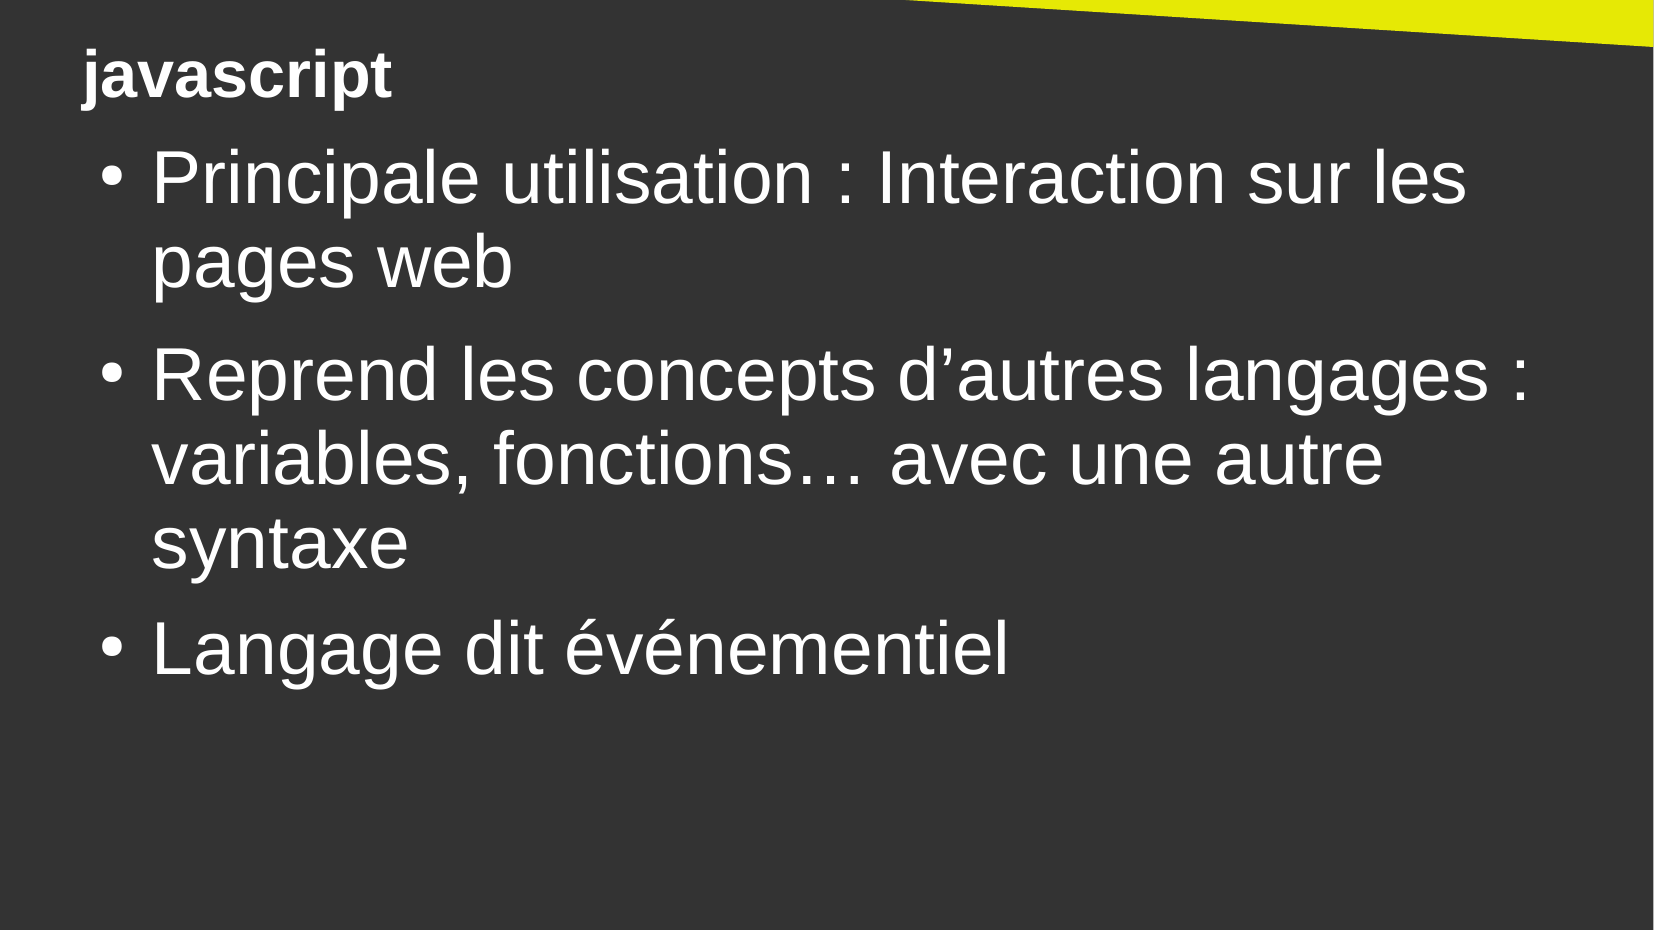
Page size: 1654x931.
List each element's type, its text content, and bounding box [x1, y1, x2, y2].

text_box [905, 0, 1654, 48]
title javascript [82, 37, 1571, 114]
list Principale utilisation : Interaction sur les pages web Reprend les concepts d’autres langages : variables, fonctions… avec une autre syntaxe Langage dit événementiel [80, 135, 1620, 827]
